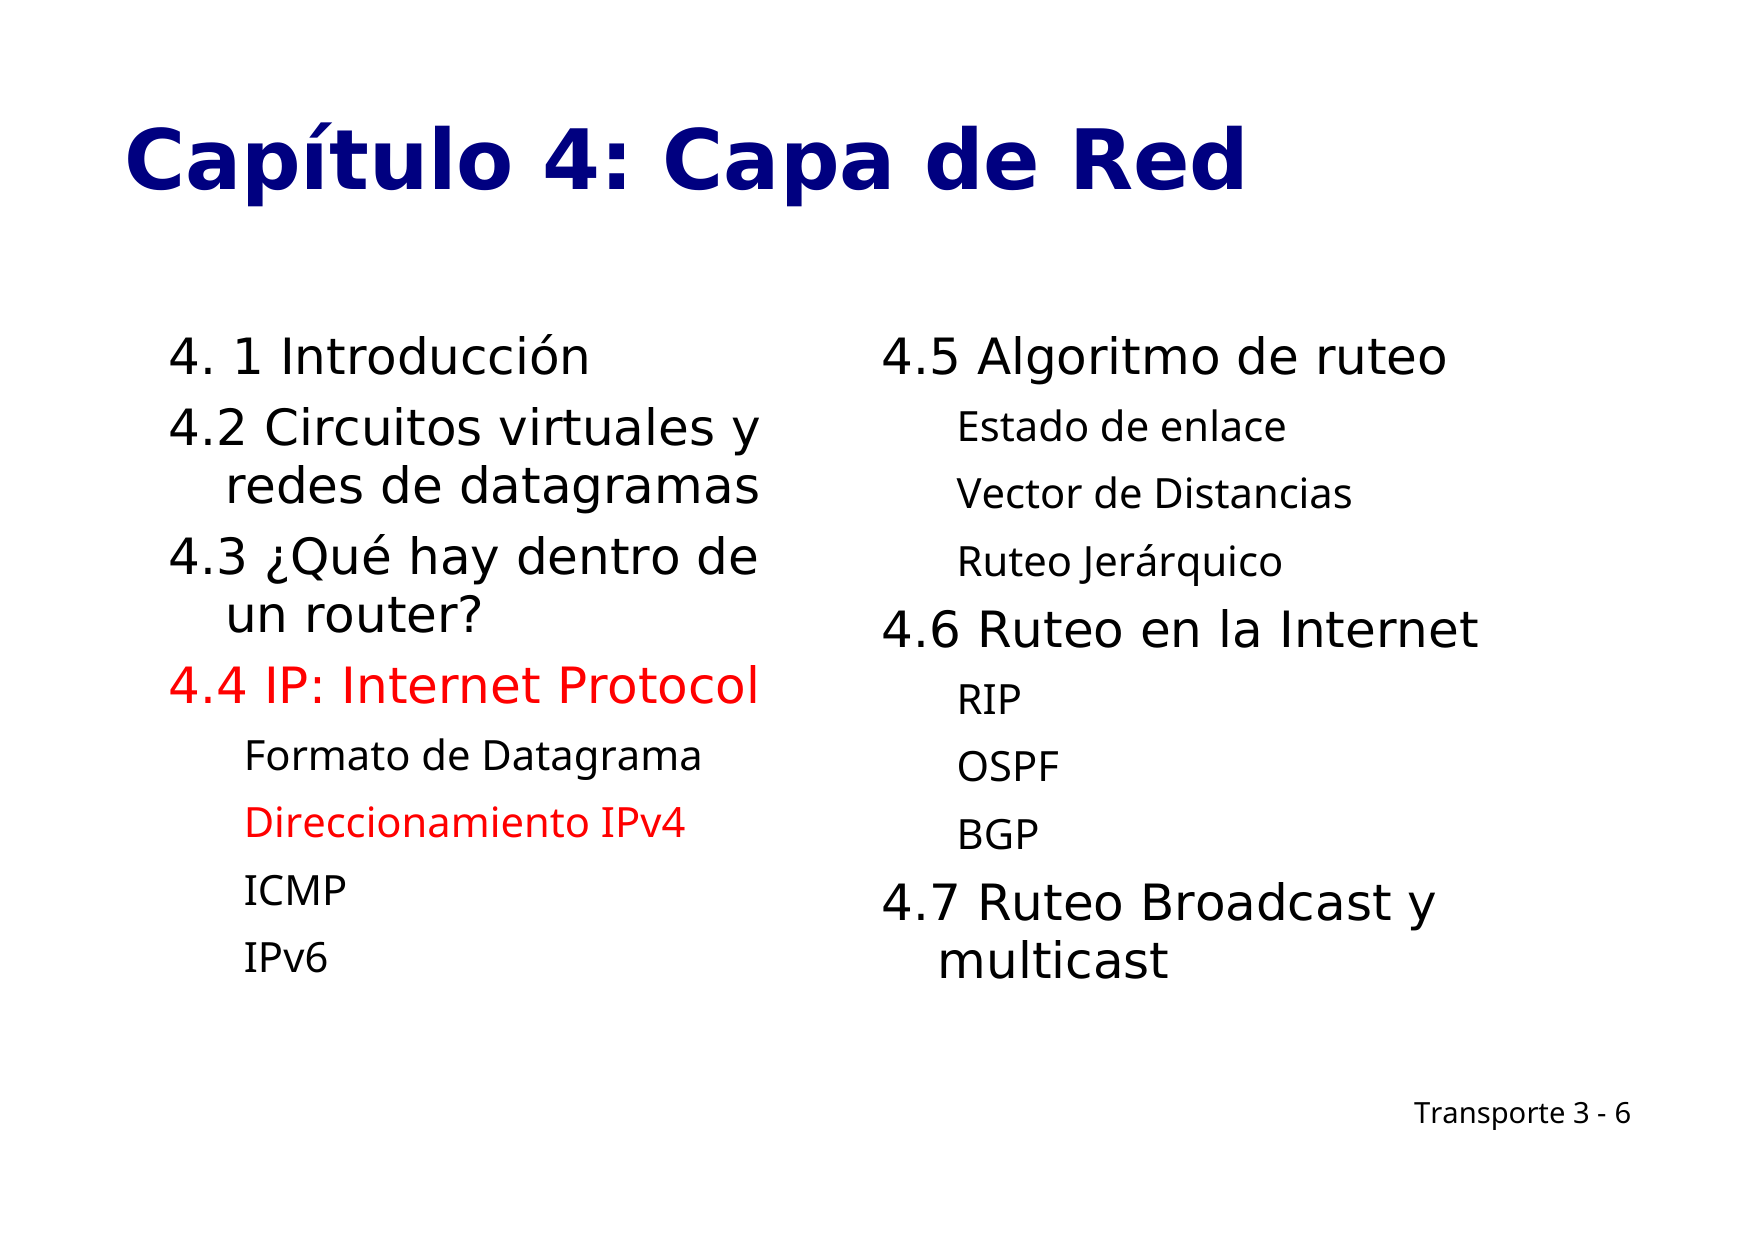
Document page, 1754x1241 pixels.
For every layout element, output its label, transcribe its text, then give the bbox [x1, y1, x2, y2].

title Capítulo 4: Capa de Red [109, 59, 1696, 262]
list 4.5 Algoritmo de ruteo Estado de enlace Vector de Distancias Ruteo Jerárquico 4.6 Ruteo en la Internet RIP OSPF BGP 4.7 Ruteo Broadcast y multicast [866, 320, 1546, 1082]
list 4. 1 Introducción 4.2 Circuitos virtuales y redes de datagramas 4.3 ¿Qué hay dentro de un router? 4.4 IP: Internet Protocol Formato de Datagrama Direccionamiento IPv4 ICMP IPv6 [154, 320, 833, 1082]
